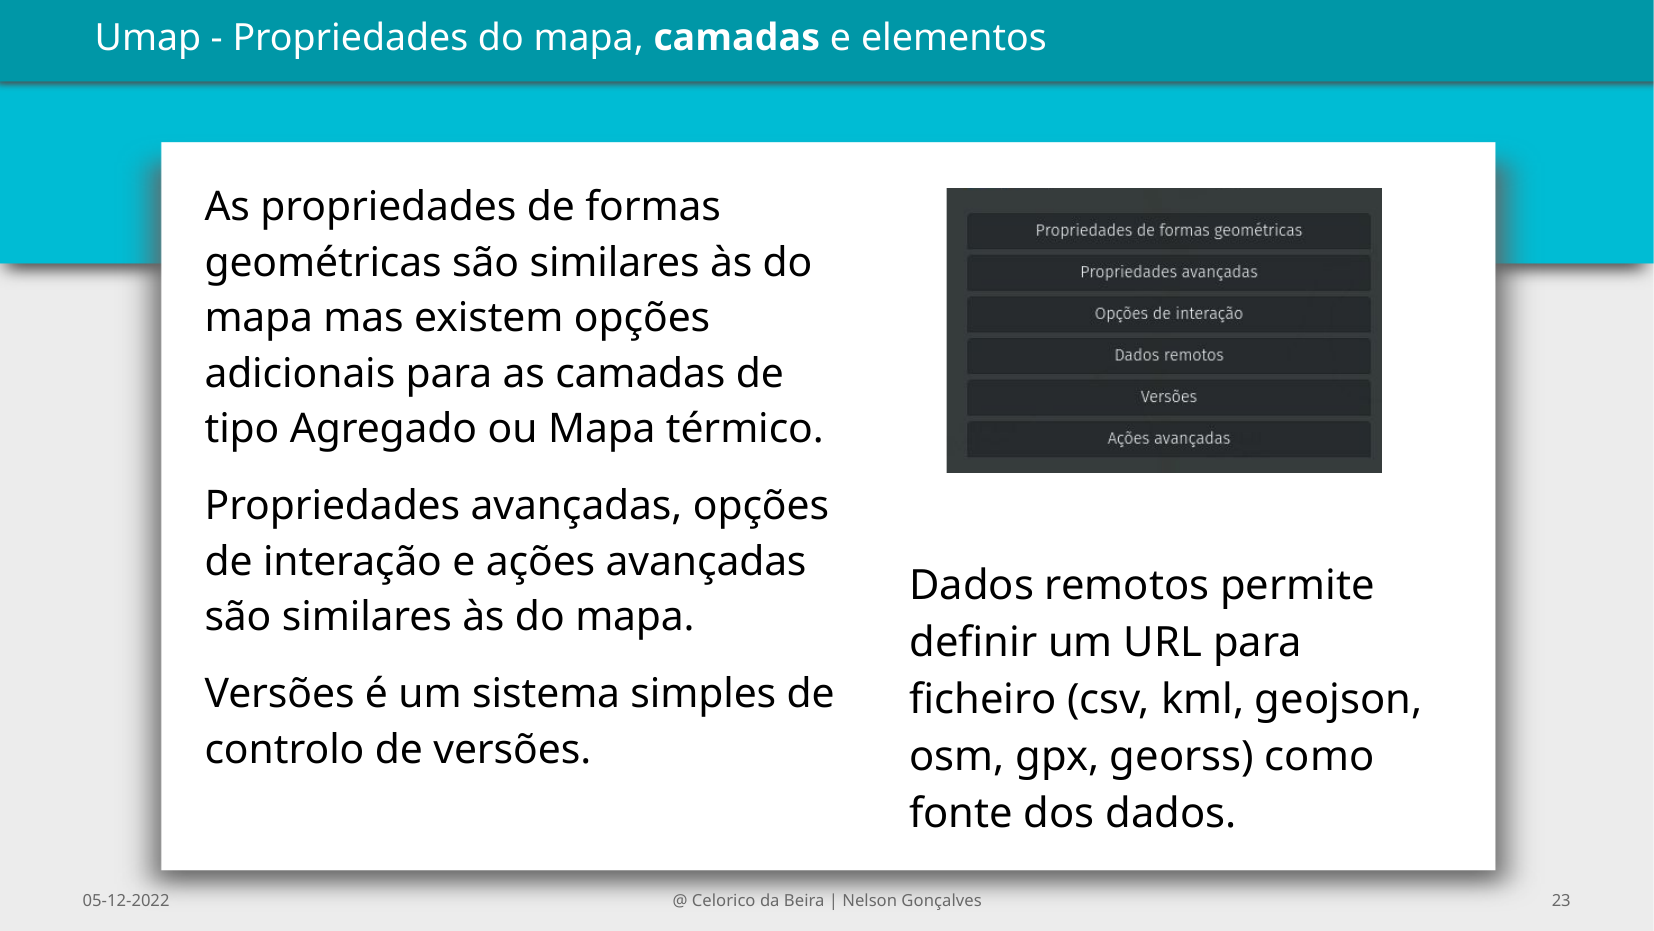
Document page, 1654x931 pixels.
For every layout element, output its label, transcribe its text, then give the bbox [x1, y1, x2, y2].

list Dados remotos permite definir um URL para ficheiro (csv, kml, geojson, osm, gpx, georss) como fonte dos dados. [909, 555, 1453, 851]
picture [0, 0, 1654, 931]
list As propriedades de formas geométricas são similares às do mapa mas existem opções adicionais para as camadas de tipo Agregado ou Mapa térmico. Propriedades avançadas, opções de interação e ações avançadas são similares às do mapa. Versões é um sistema simples de controlo de versões. [204, 177, 839, 827]
title Umap - Propriedades do mapa, camadas e elementos [94, 10, 1583, 63]
